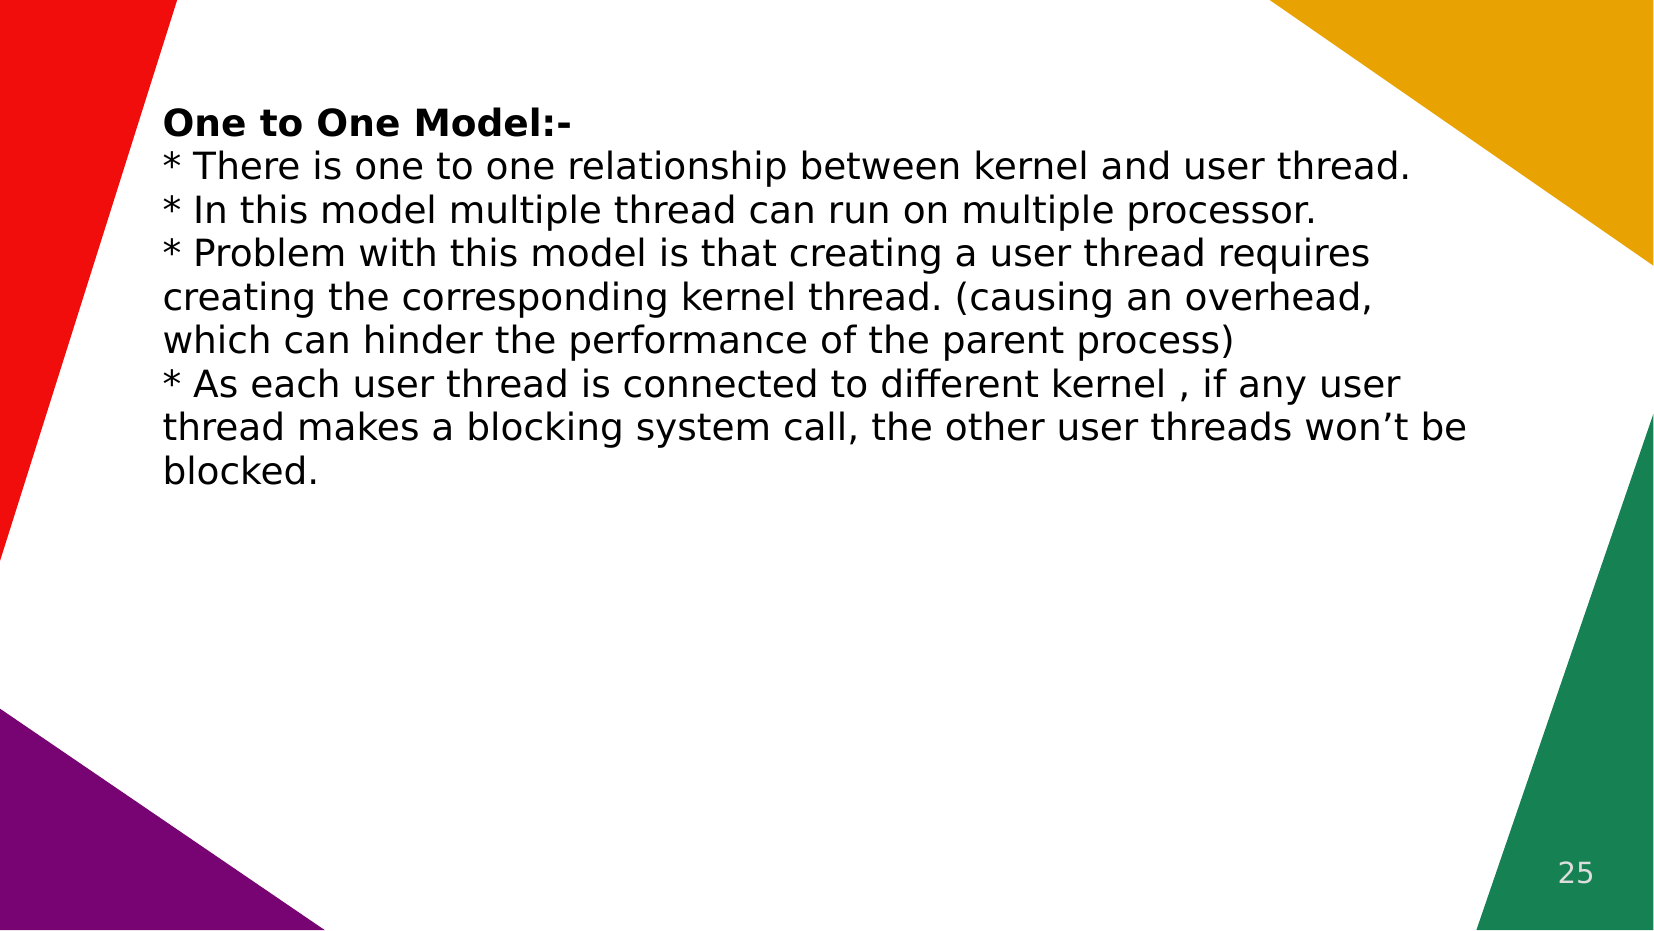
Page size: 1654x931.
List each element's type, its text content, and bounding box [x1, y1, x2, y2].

text_box One to One Model:- * There is one to one relationship between kernel and user thread. * In this model multiple thread can run on multiple processor. * Problem with this model is that creating a user thread requires creating the corresponding kernel thread. (causing an overhead, which can hinder the performance of the parent process) * As each user thread is connected to different kernel , if any user thread makes a blocking system call, the other user threads won’t be blocked. [147, 93, 1509, 680]
